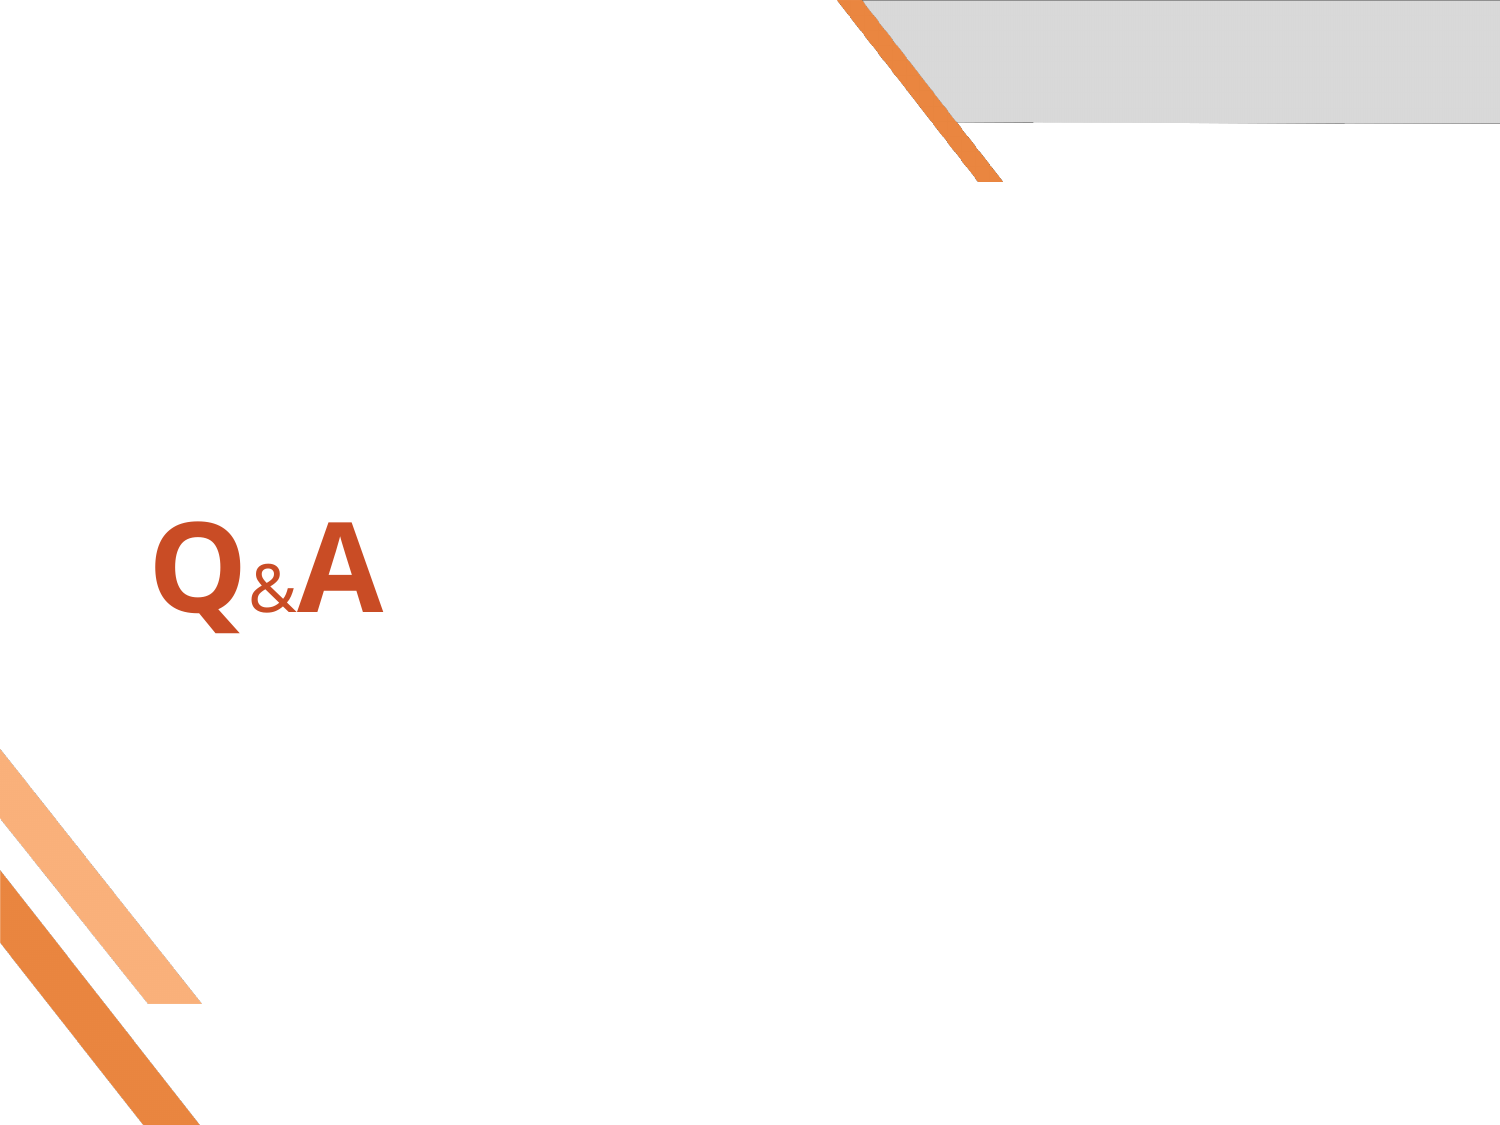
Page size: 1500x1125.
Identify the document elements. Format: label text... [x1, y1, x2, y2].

picture [837, 0, 1500, 182]
picture [0, 745, 202, 1125]
text_box Q&A [118, 472, 1382, 653]
